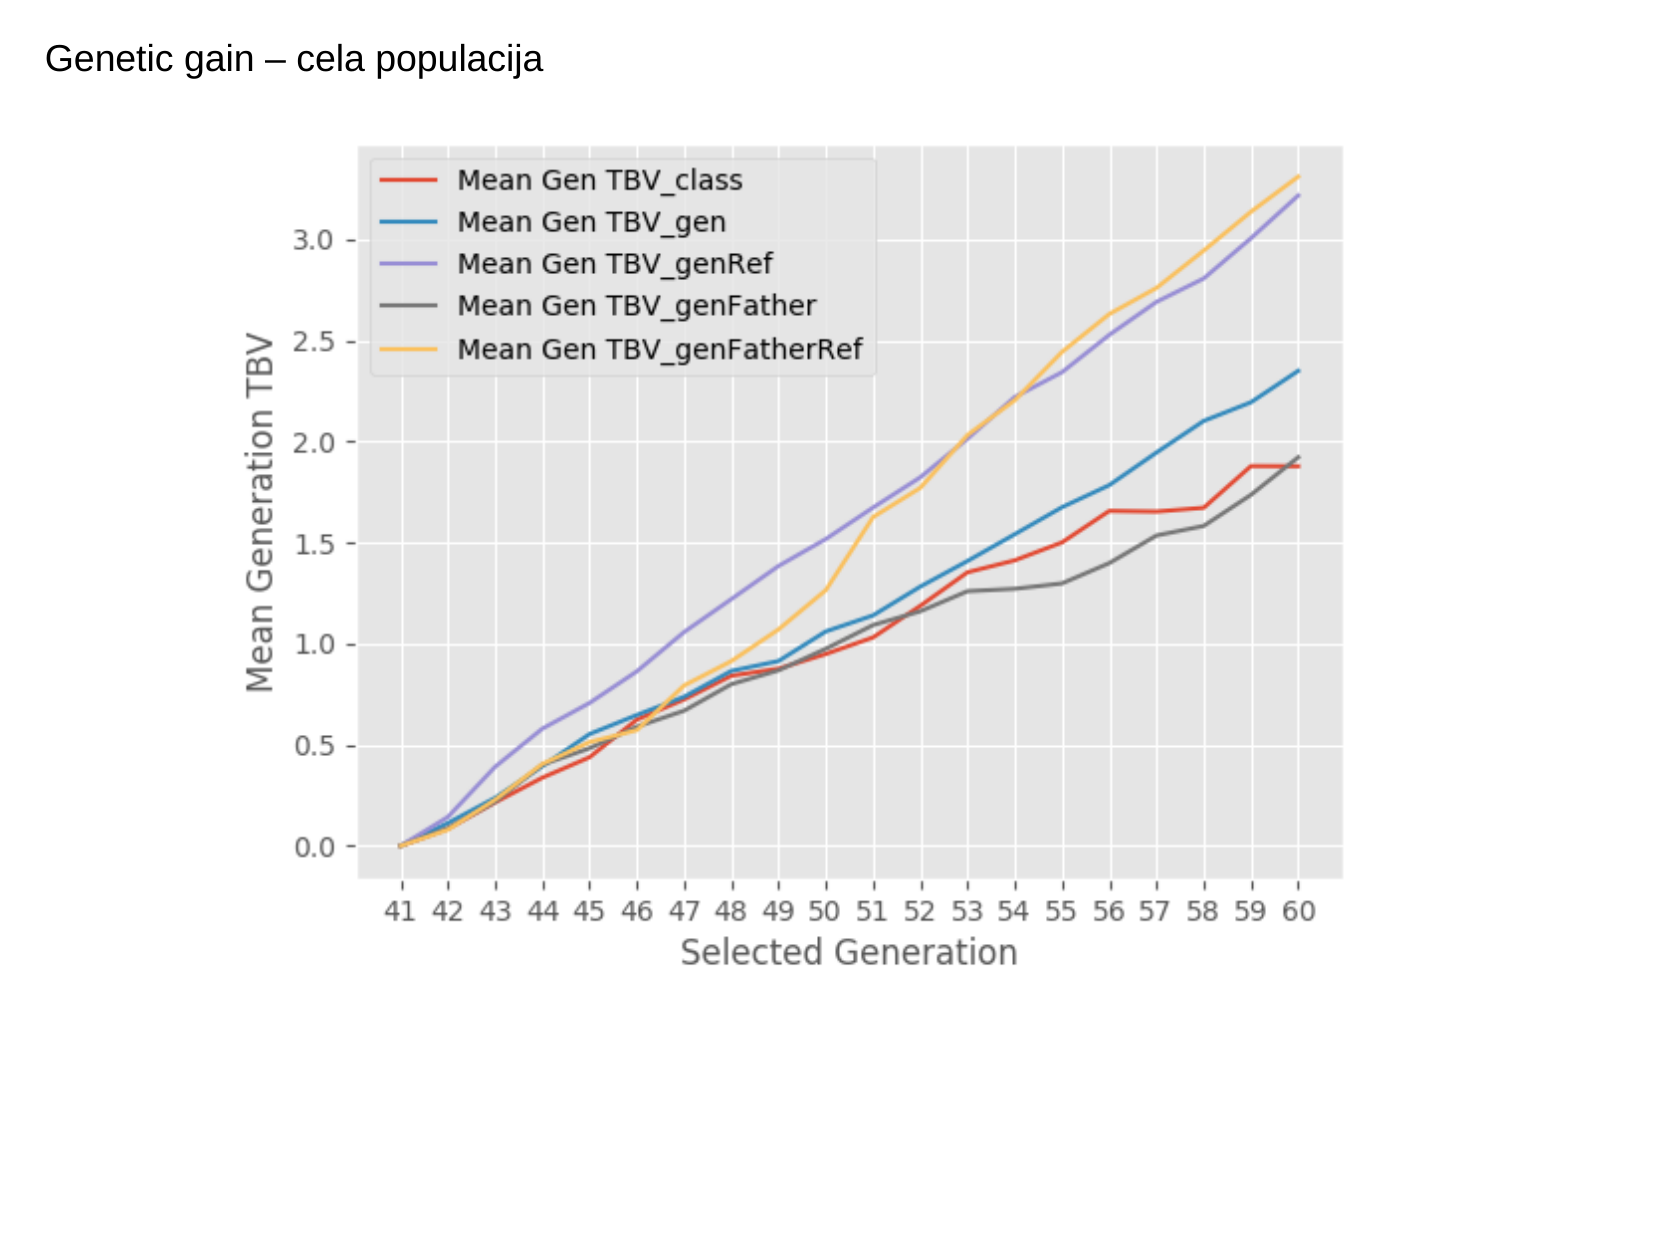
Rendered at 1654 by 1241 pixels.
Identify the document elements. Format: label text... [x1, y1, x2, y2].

picture [197, 29, 1471, 985]
text_box Genetic gain – cela populacija [30, 30, 1351, 87]
